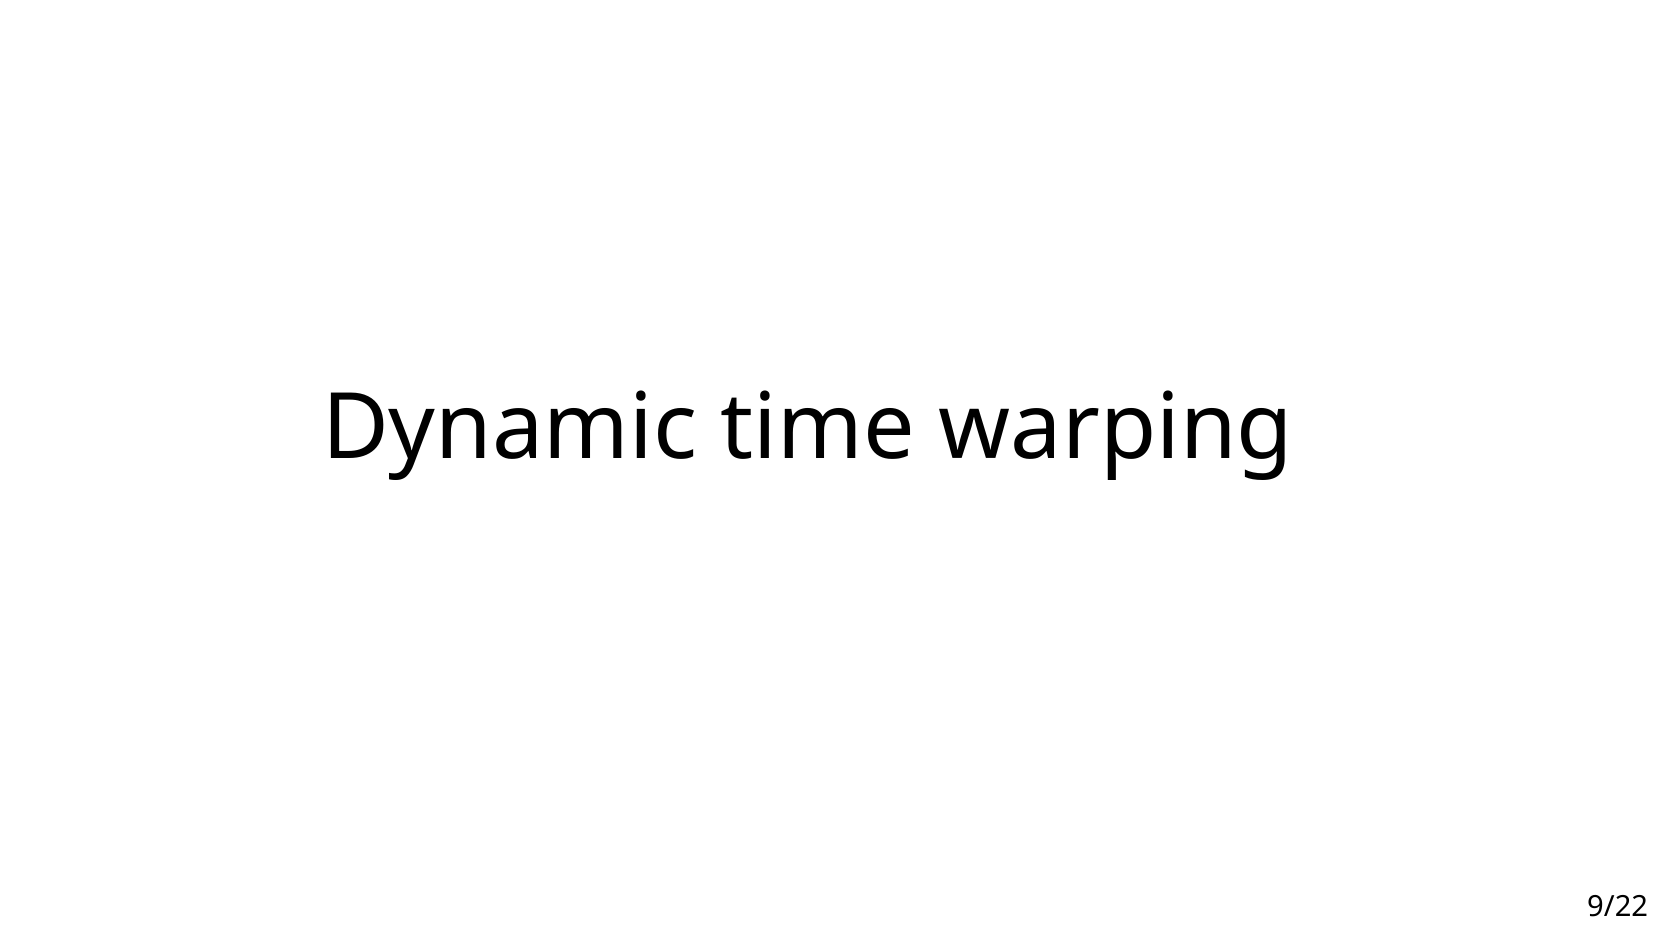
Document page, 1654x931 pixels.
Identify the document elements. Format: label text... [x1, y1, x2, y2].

title Dynamic time warping [64, 345, 1553, 501]
